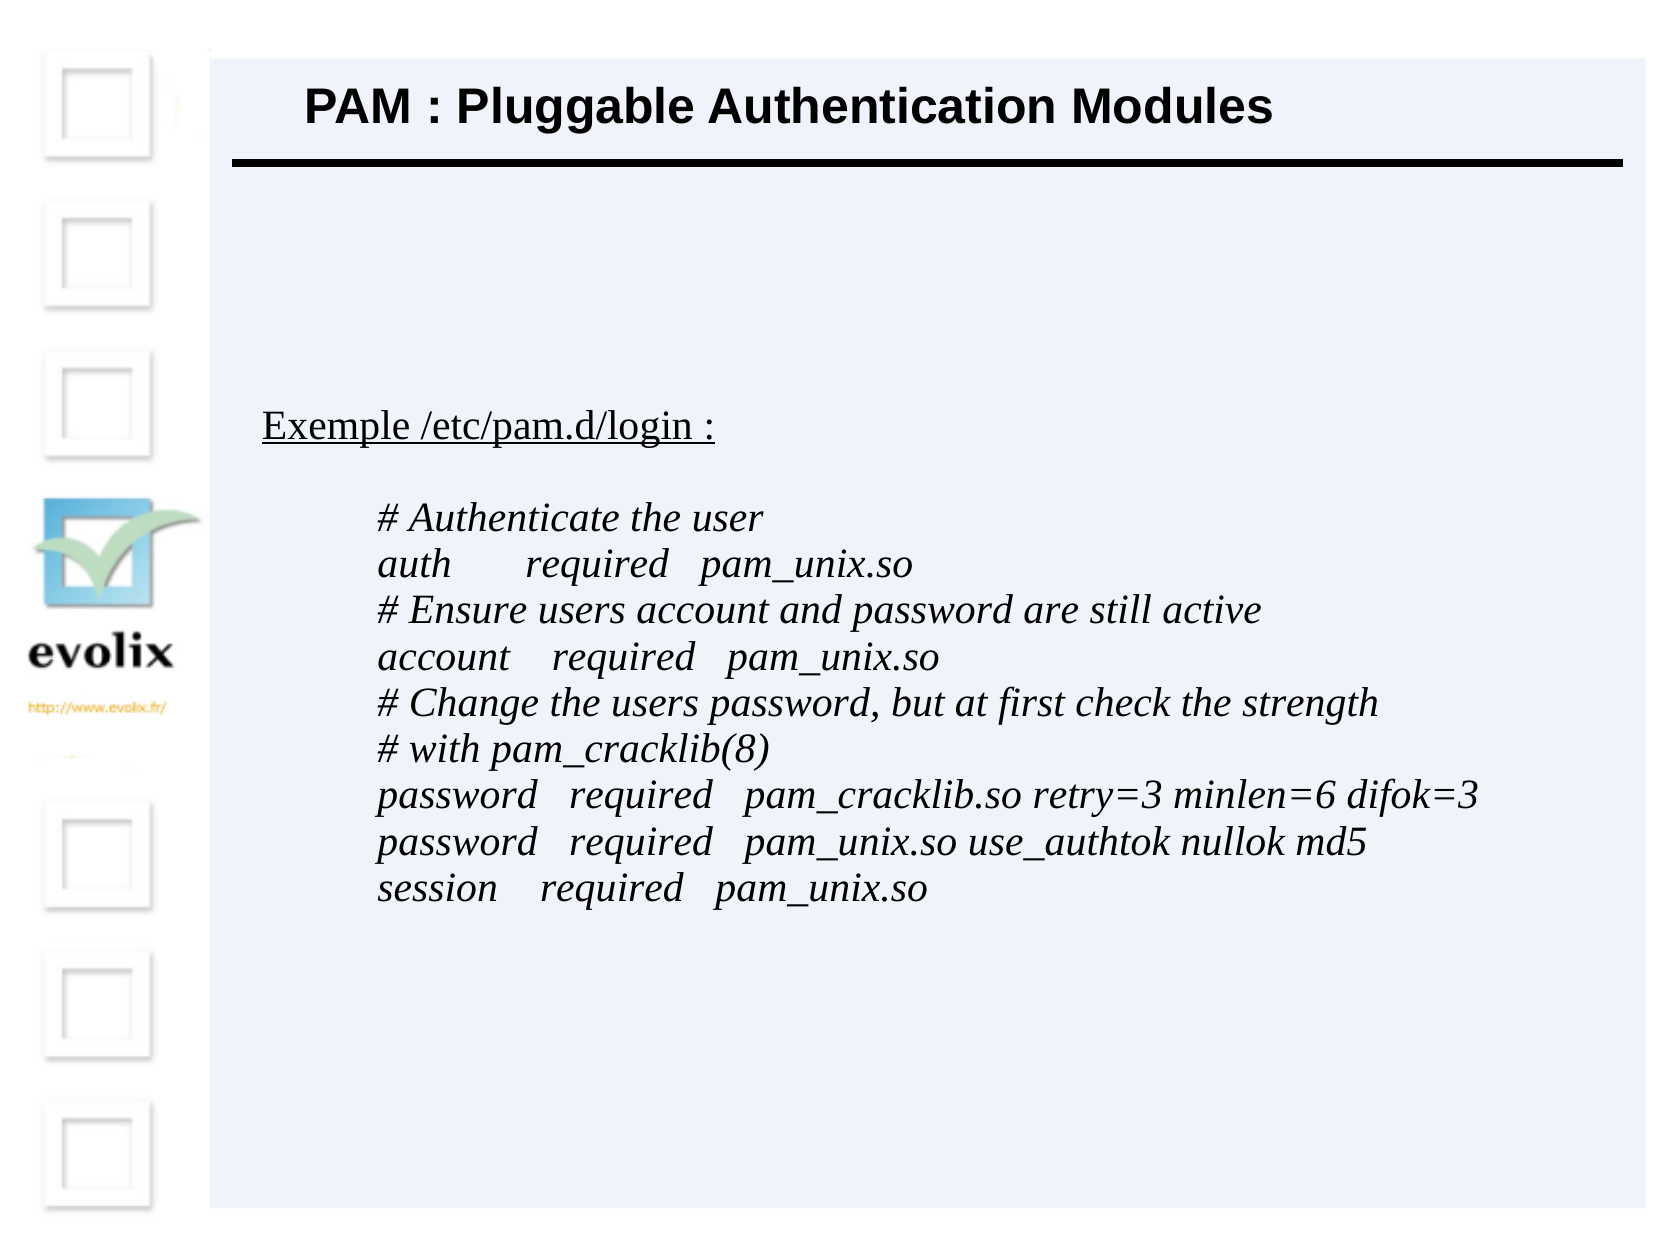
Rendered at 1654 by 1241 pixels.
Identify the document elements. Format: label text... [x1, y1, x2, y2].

subtitle Exemple /etc/pam.d/login : # Authenticate the user auth required pam_unix.so # Ensure users account and password are still active account required pam_unix.so # Change the users password, but at first check the strength # with pam_cracklib(8) password required pam_cracklib.so retry=3 minlen=6 difok=3 password required pam_unix.so use_authtok nullok md5 session required pam_unix.so [226, 254, 1654, 1058]
text_box PAM : Pluggable Authentication Modules [233, 71, 1403, 142]
picture [0, 49, 1654, 1218]
